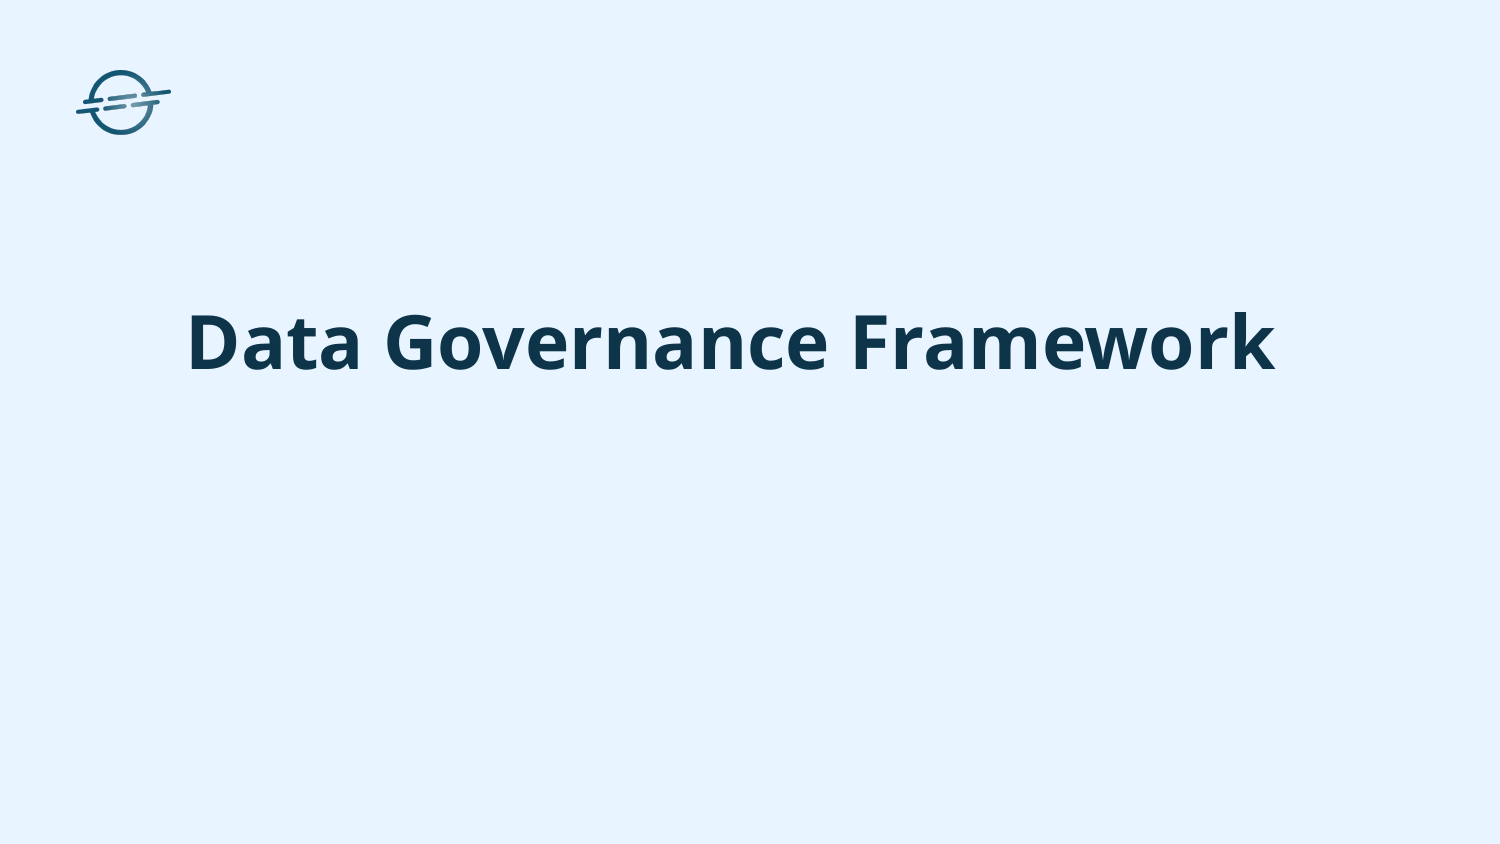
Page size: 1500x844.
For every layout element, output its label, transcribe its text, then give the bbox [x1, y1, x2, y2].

title Data Governance Framework [170, 279, 1450, 509]
picture [76, 70, 171, 135]
